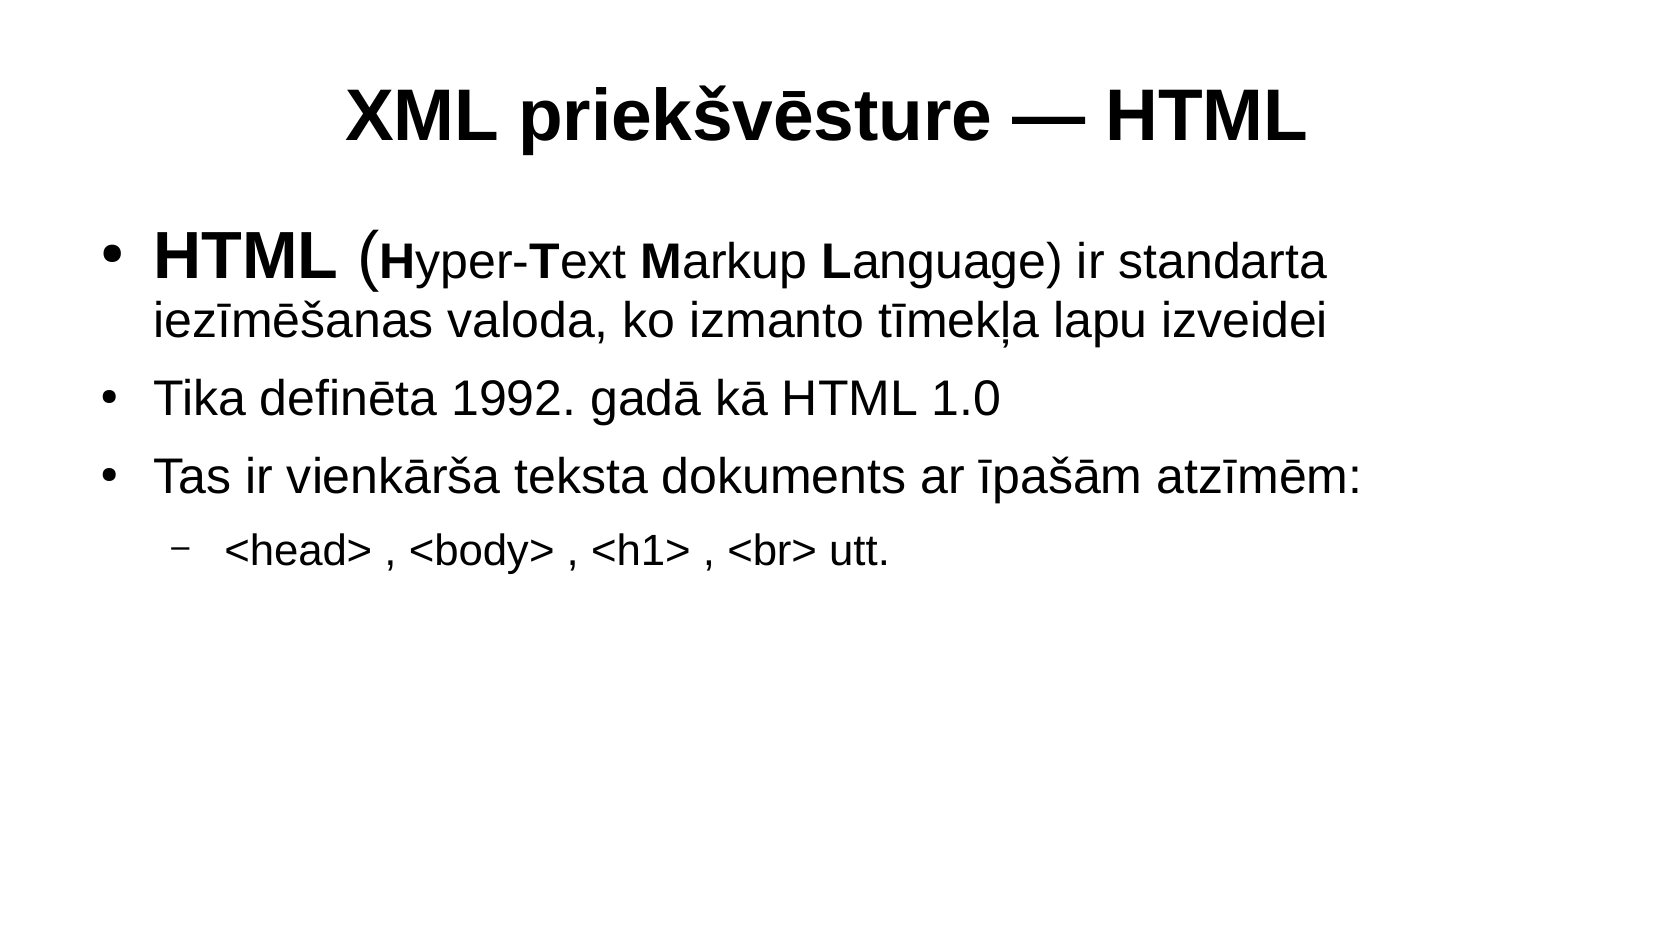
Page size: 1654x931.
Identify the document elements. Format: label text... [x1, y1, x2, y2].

title XML priekšvēsture — HTML [82, 37, 1571, 193]
list HTML (Hyper-Text Markup Language) ir standarta iezīmēšanas valoda, ko izmanto tīmekļa lapu izveidei Tika definēta 1992. gadā kā HTML 1.0 Tas ir vienkārša teksta dokuments ar īpašām atzīmēm: <head> , <body> , <h1> , <br> utt. [82, 217, 1538, 758]
